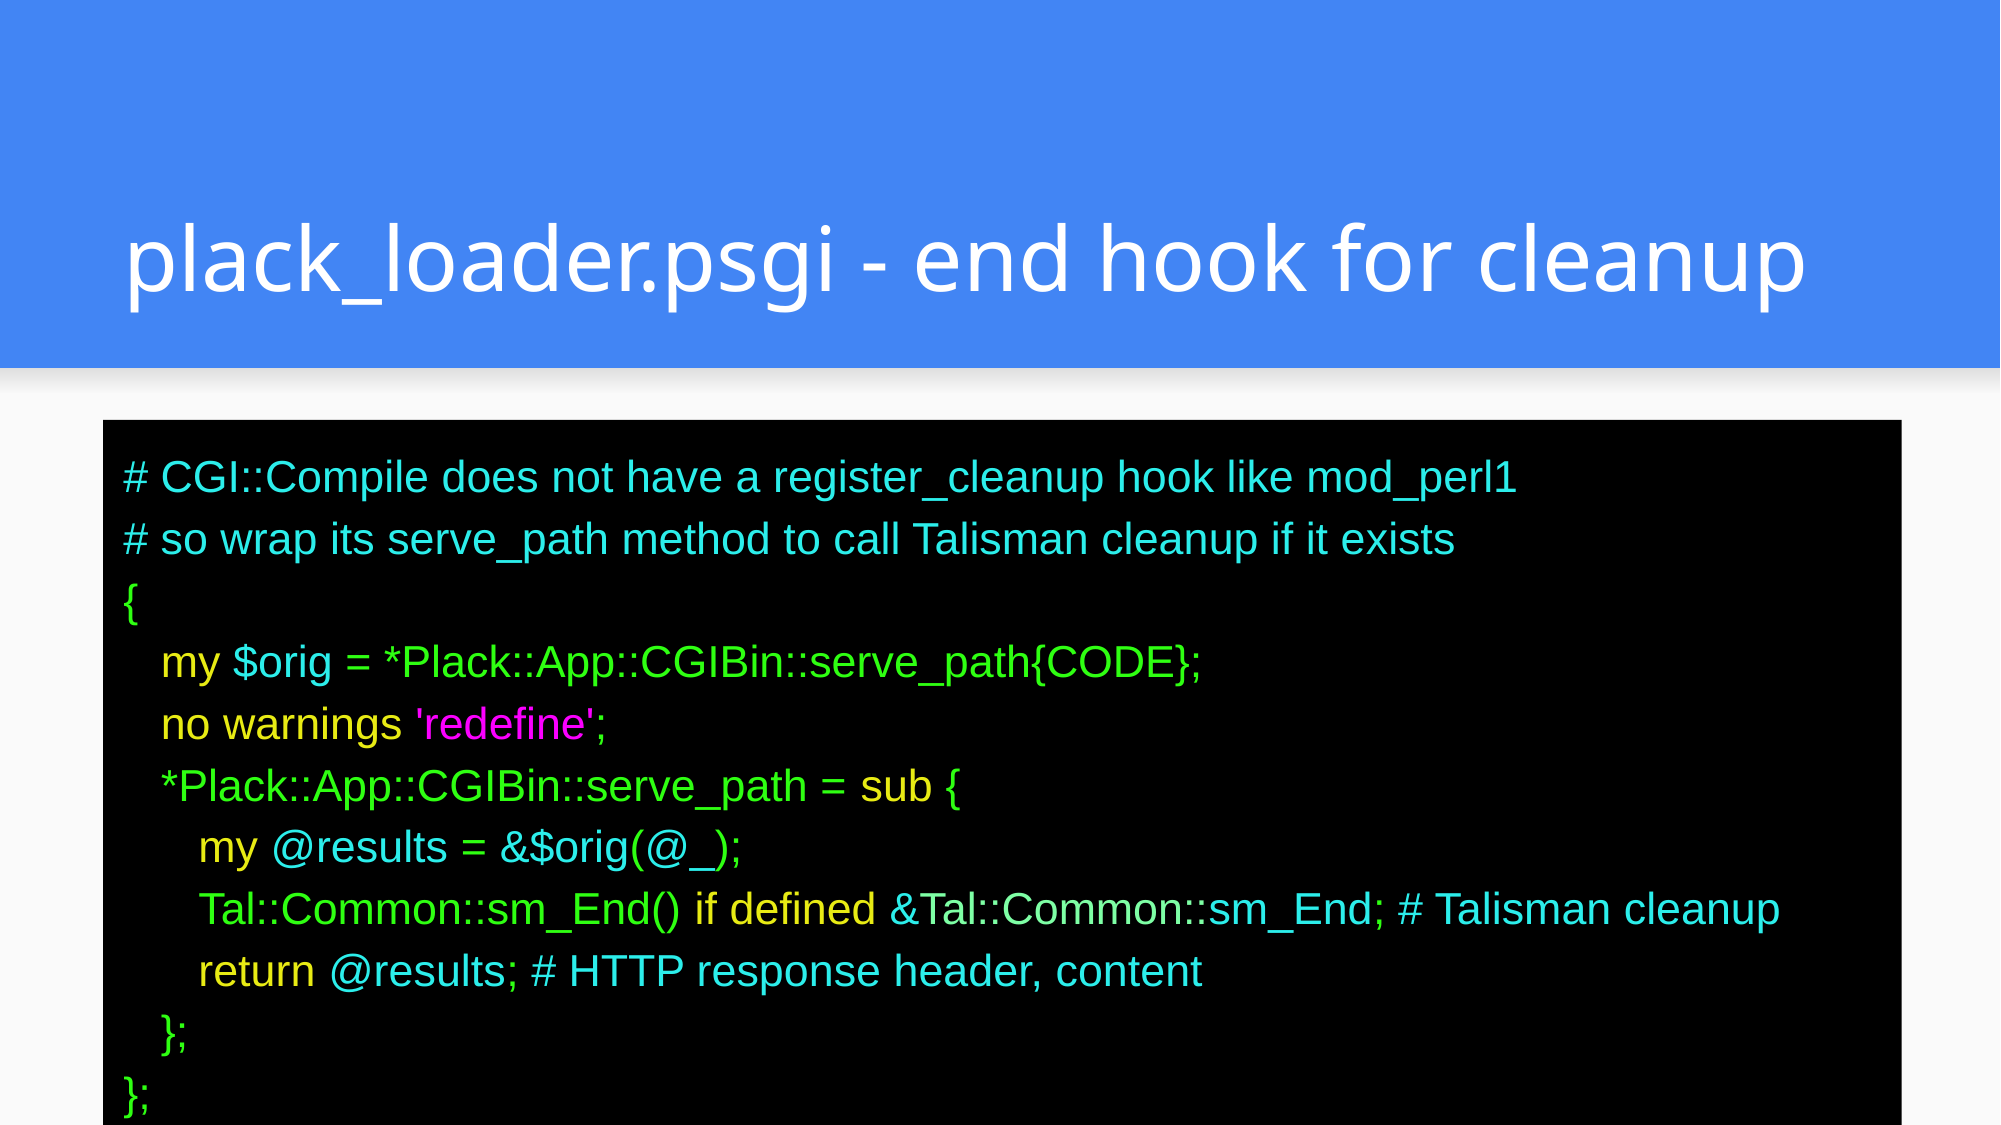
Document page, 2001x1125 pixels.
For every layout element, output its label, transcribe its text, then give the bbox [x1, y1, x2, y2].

title plack_loader.psgi - end hook for cleanup [103, 161, 1902, 330]
list # CGI::Compile does not have a register_cleanup hook like mod_perl1 # so wrap its serve_path method to call Talisman cleanup if it exists { my $orig = *Plack::App::CGIBin::serve_path{CODE}; no warnings 'redefine'; *Plack::App::CGIBin::serve_path = sub { my @results = &$orig(@_); Tal::Common::sm_End() if defined &Tal::Common::sm_End; # Talisman cleanup return @results; # HTTP response header, content }; }; [103, 419, 1902, 1125]
